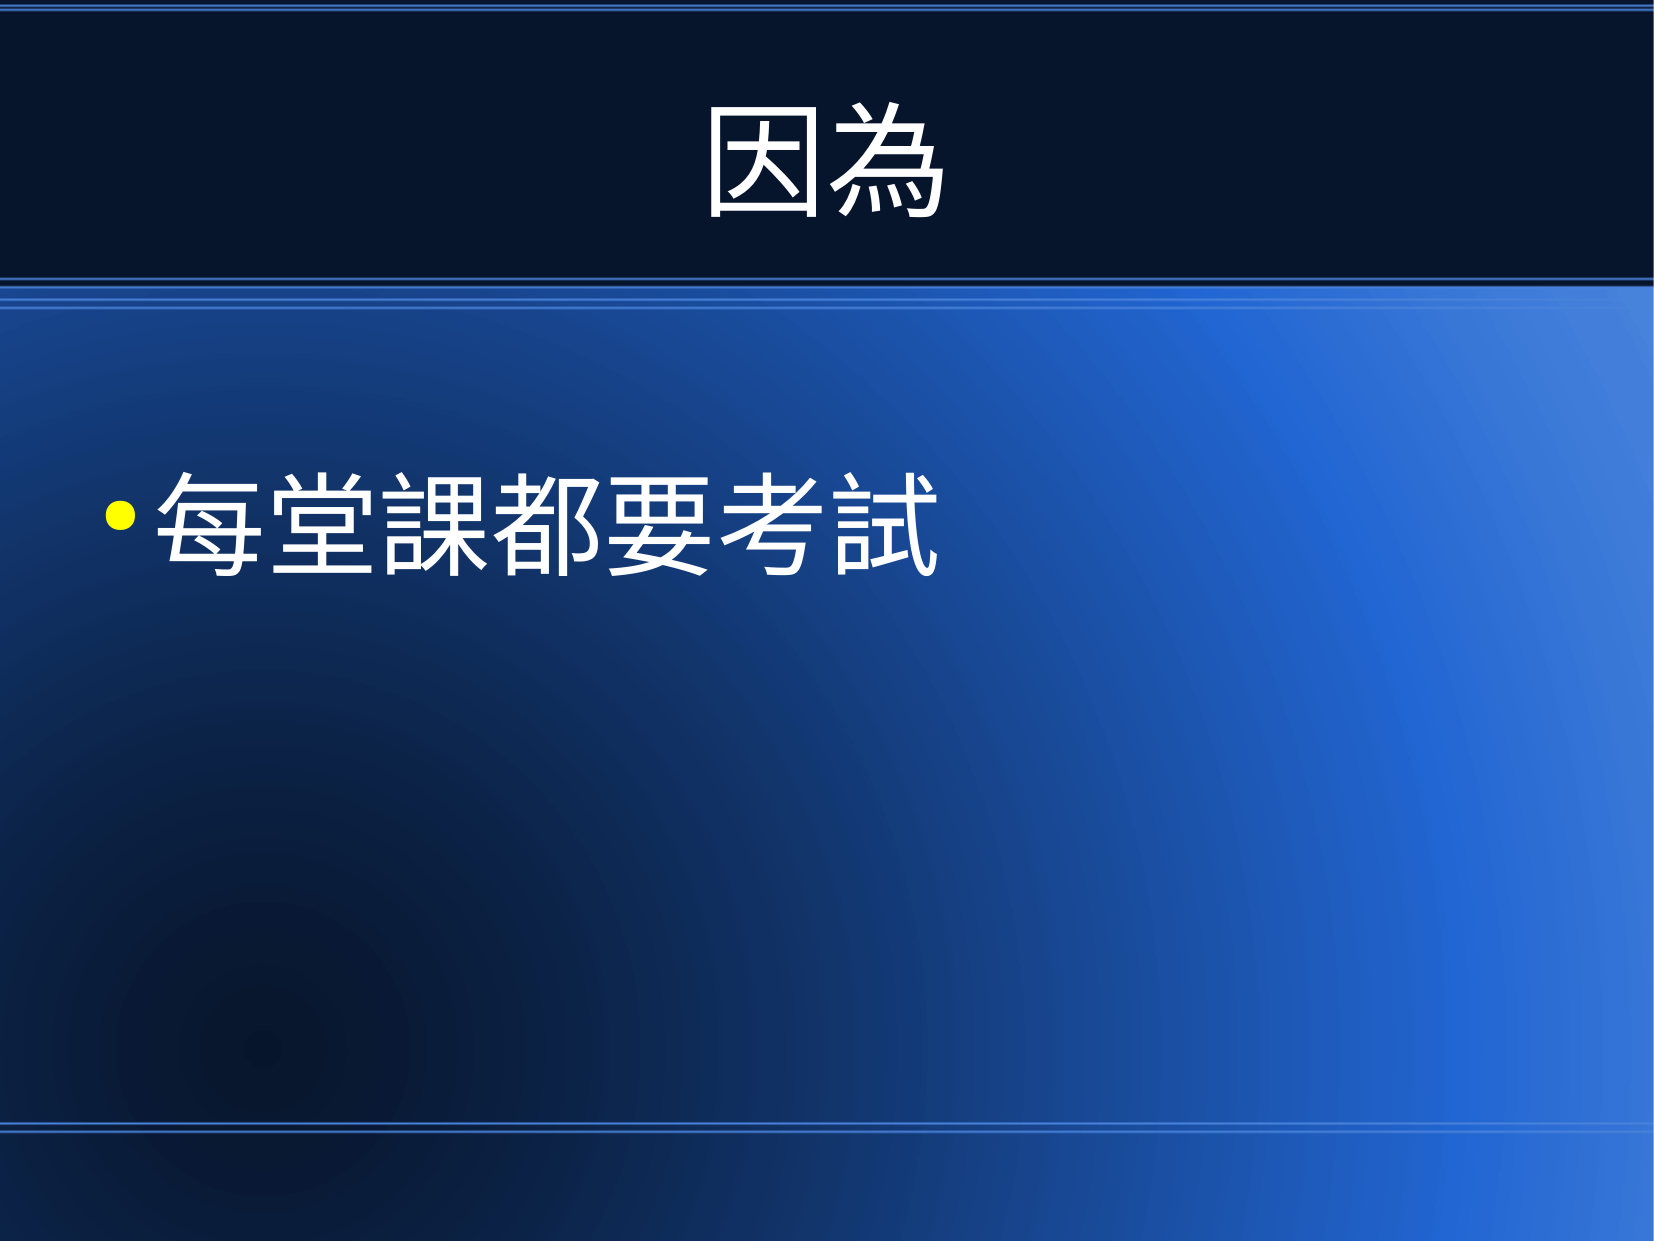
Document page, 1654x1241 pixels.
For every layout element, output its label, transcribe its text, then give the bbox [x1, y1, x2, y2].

picture [0, 0, 1654, 1241]
title 因為 [82, 49, 1571, 257]
list 每堂課都要考試 [82, 355, 1571, 1241]
